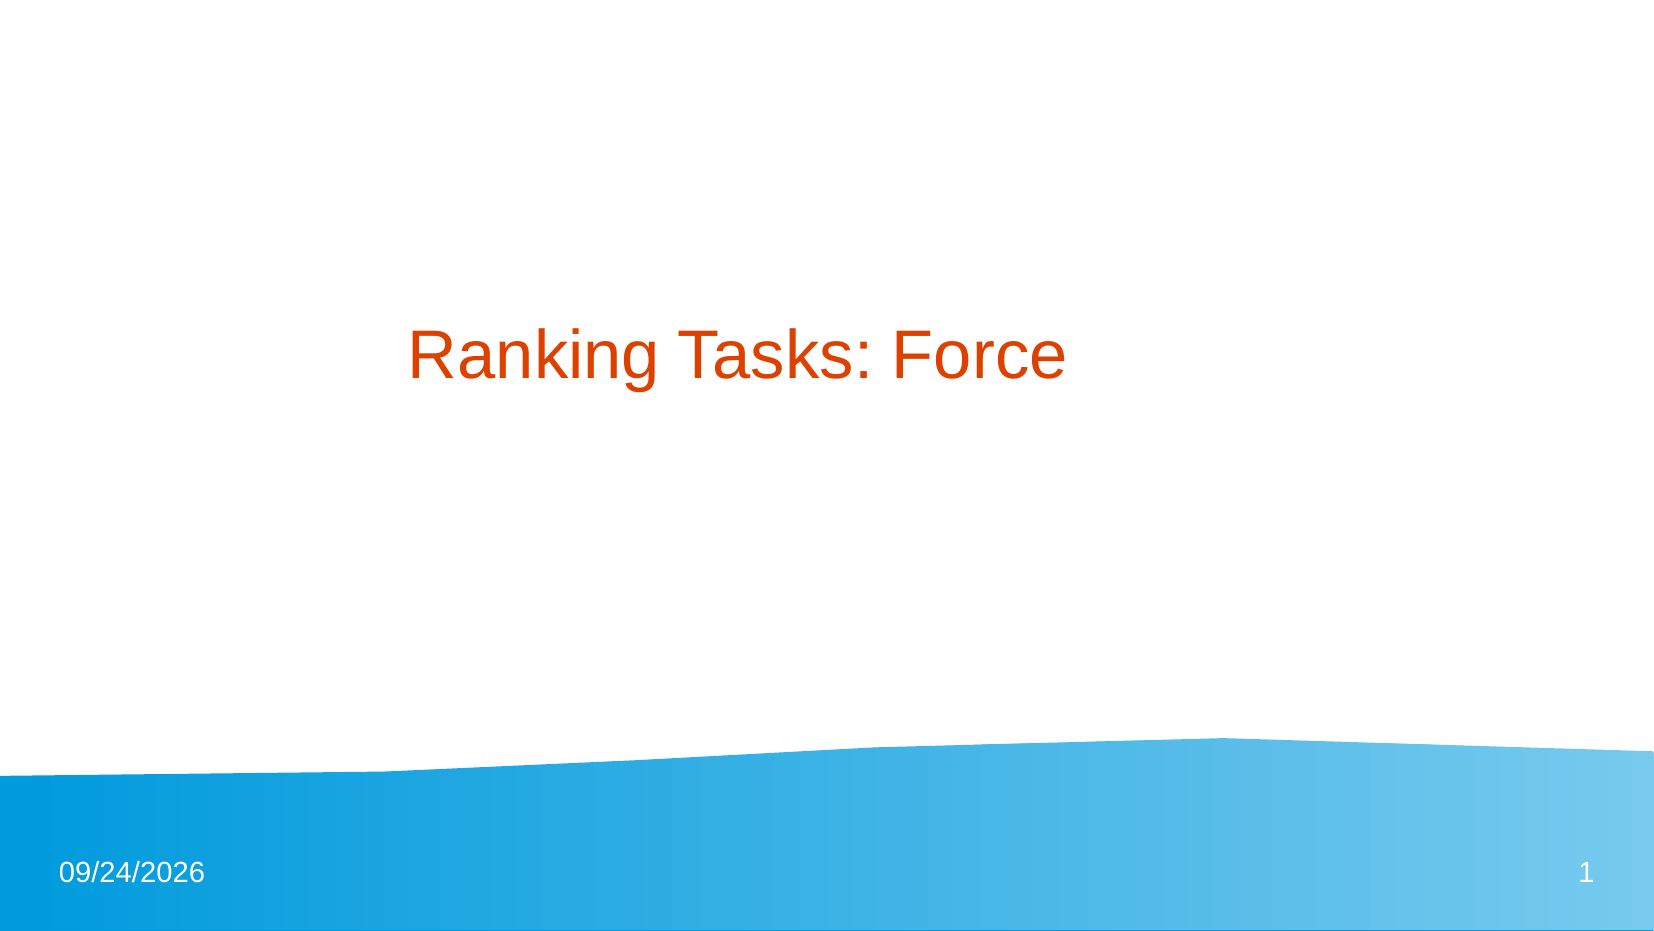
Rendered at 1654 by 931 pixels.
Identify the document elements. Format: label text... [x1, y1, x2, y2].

title Ranking Tasks: Force [0, 265, 1477, 443]
